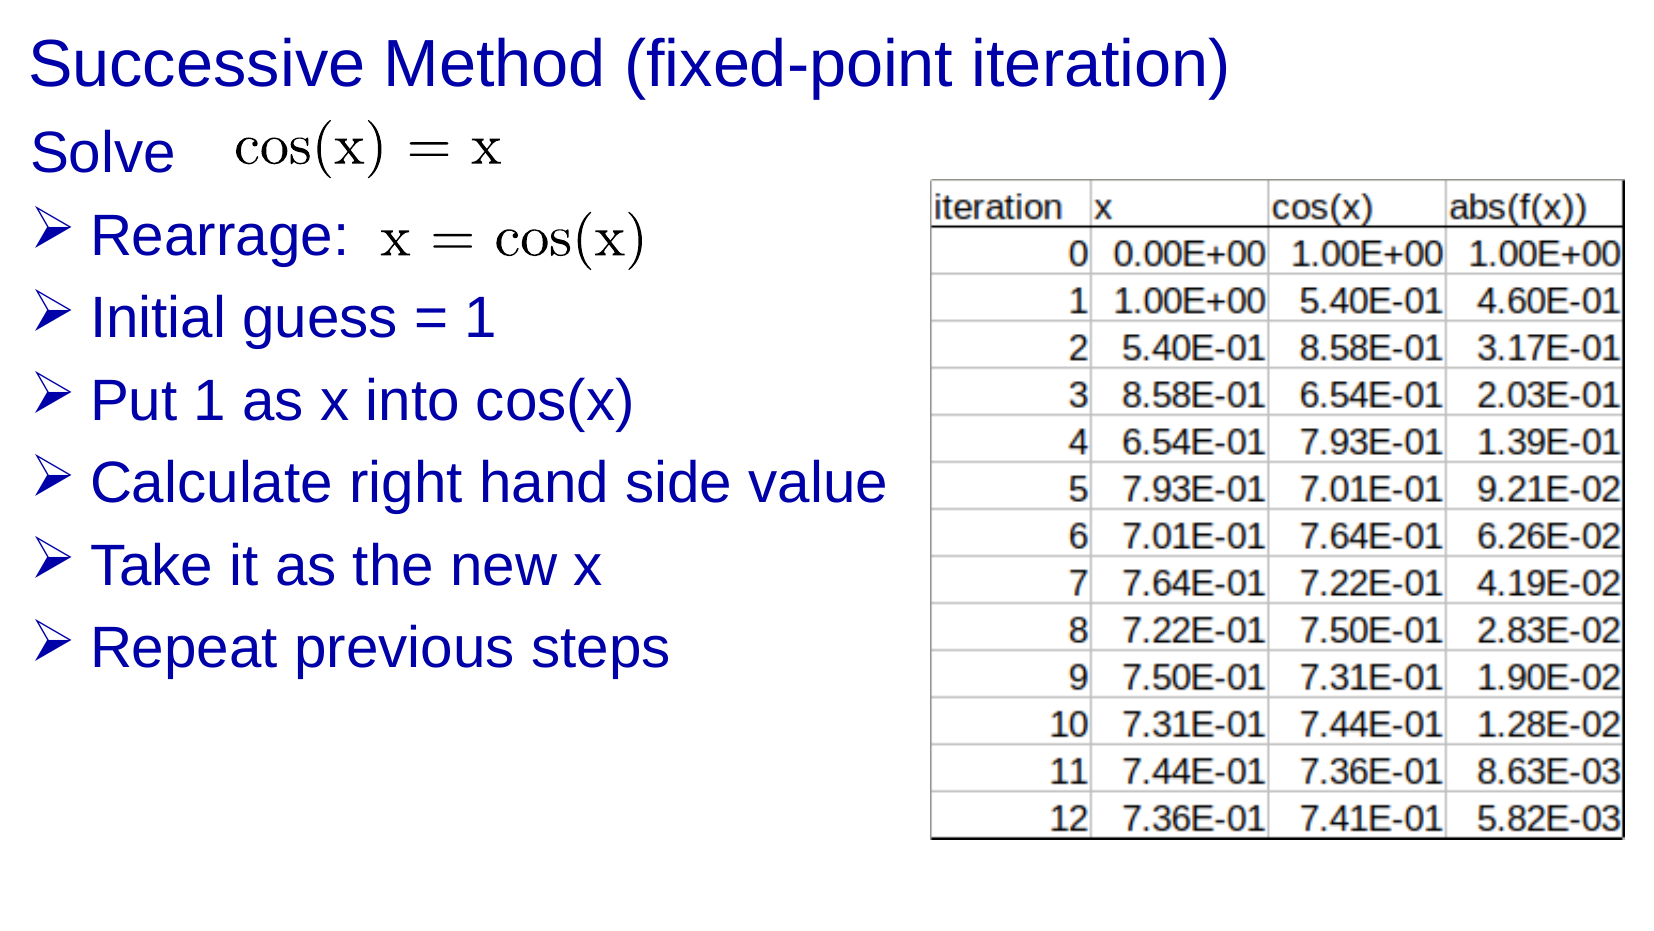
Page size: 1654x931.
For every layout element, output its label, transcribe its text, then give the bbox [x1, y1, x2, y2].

picture [930, 179, 1625, 841]
list Solve Rearrage: Initial guess = 1 Put 1 as x into cos(x) Calculate right hand side value Take it as the new x Repeat previous steps [30, 120, 1645, 916]
title Successive Method (fixed-point iteration) [28, 21, 1626, 106]
text_box [380, 211, 648, 271]
